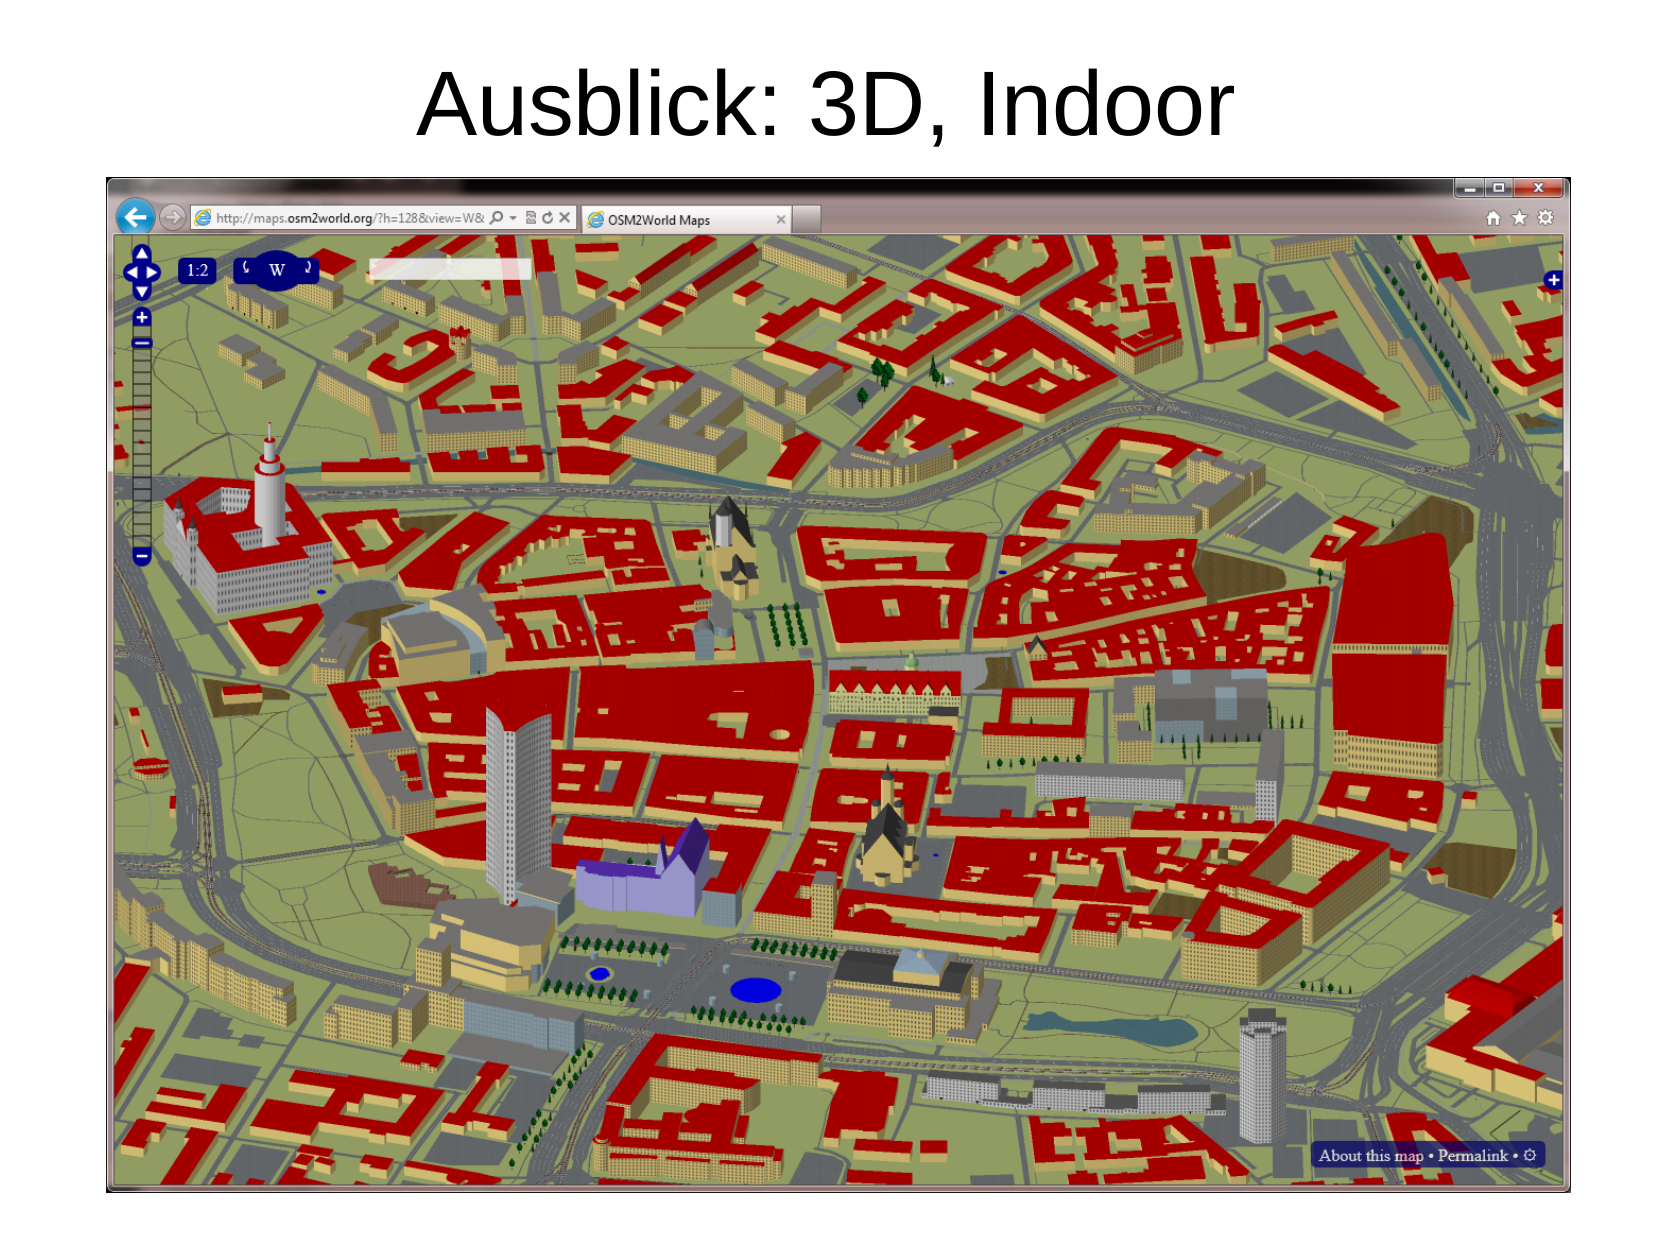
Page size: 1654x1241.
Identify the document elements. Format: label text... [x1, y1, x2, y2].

picture [106, 177, 1571, 1193]
title Ausblick: 3D, Indoor [82, 0, 1571, 208]
